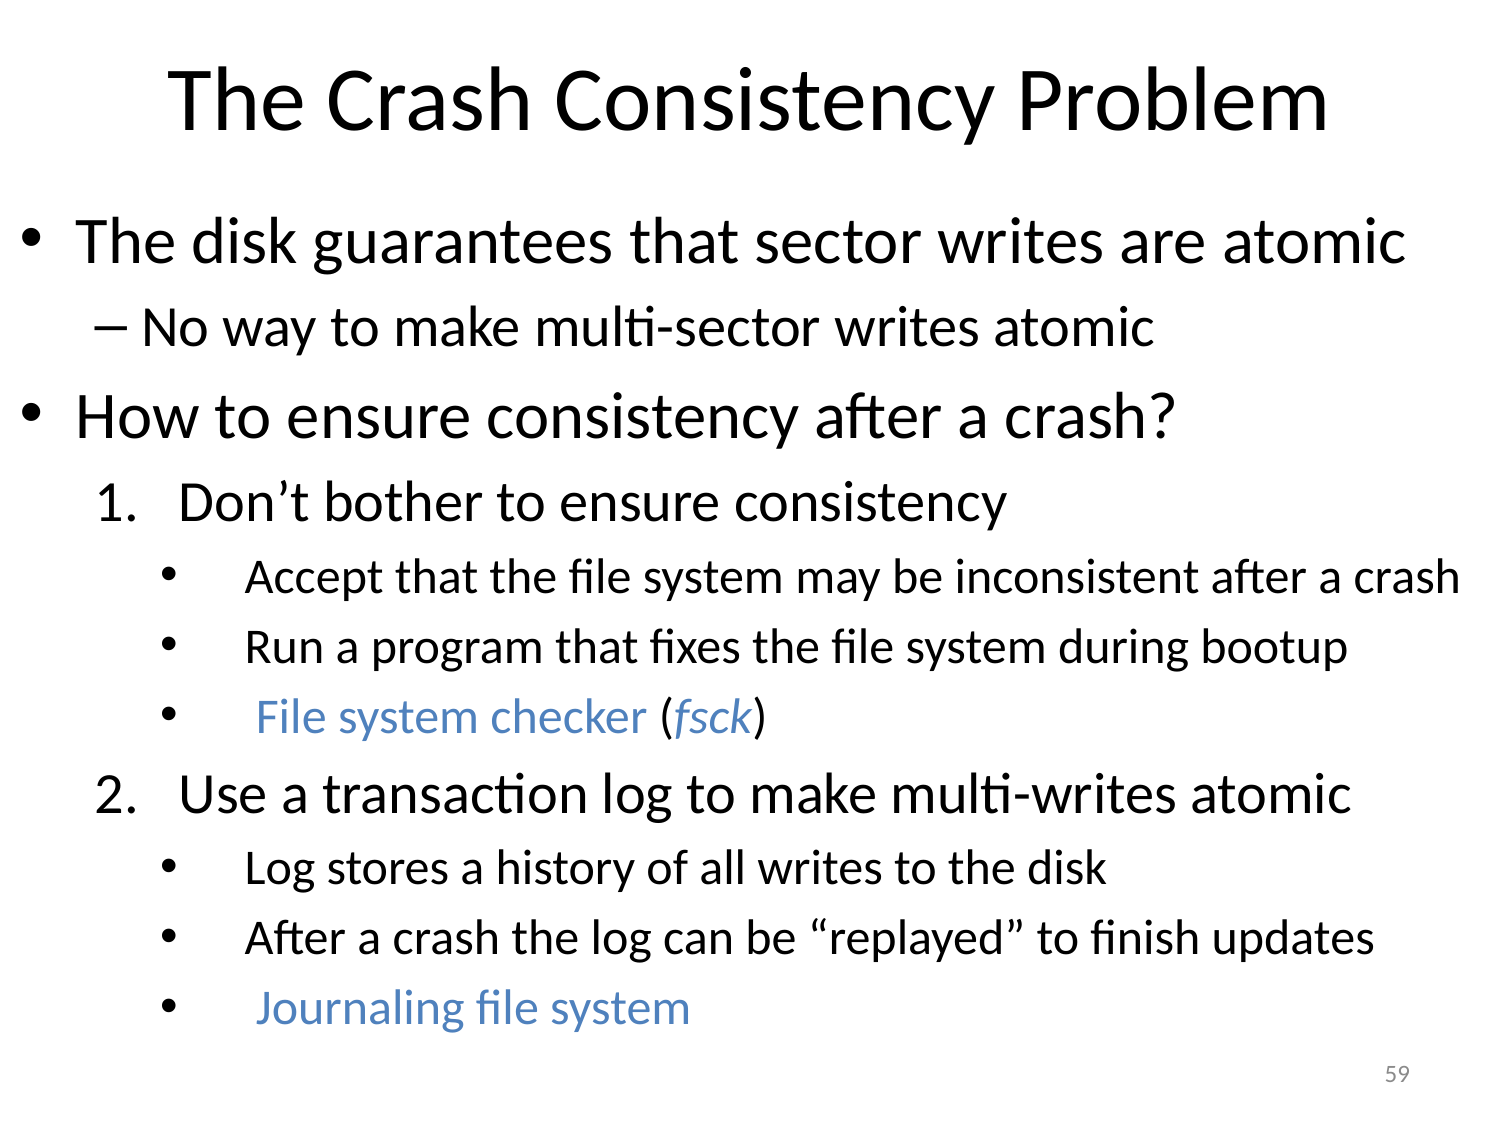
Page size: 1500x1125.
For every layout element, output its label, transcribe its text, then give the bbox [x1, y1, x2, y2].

list The disk guarantees that sector writes are atomic No way to make multi-sector writes atomic How to ensure consistency after a crash? Don’t bother to ensure consistency Accept that the file system may be inconsistent after a crash Run a program that fixes the file system during bootup File system checker (fsck) Use a transaction log to make multi-writes atomic Log stores a history of all writes to the disk After a crash the log can be “replayed” to finish updates Journaling file system [4, 189, 1487, 1102]
slide_number <number> [1074, 1042, 1425, 1103]
title The Crash Consistency Problem [75, 0, 1425, 188]
